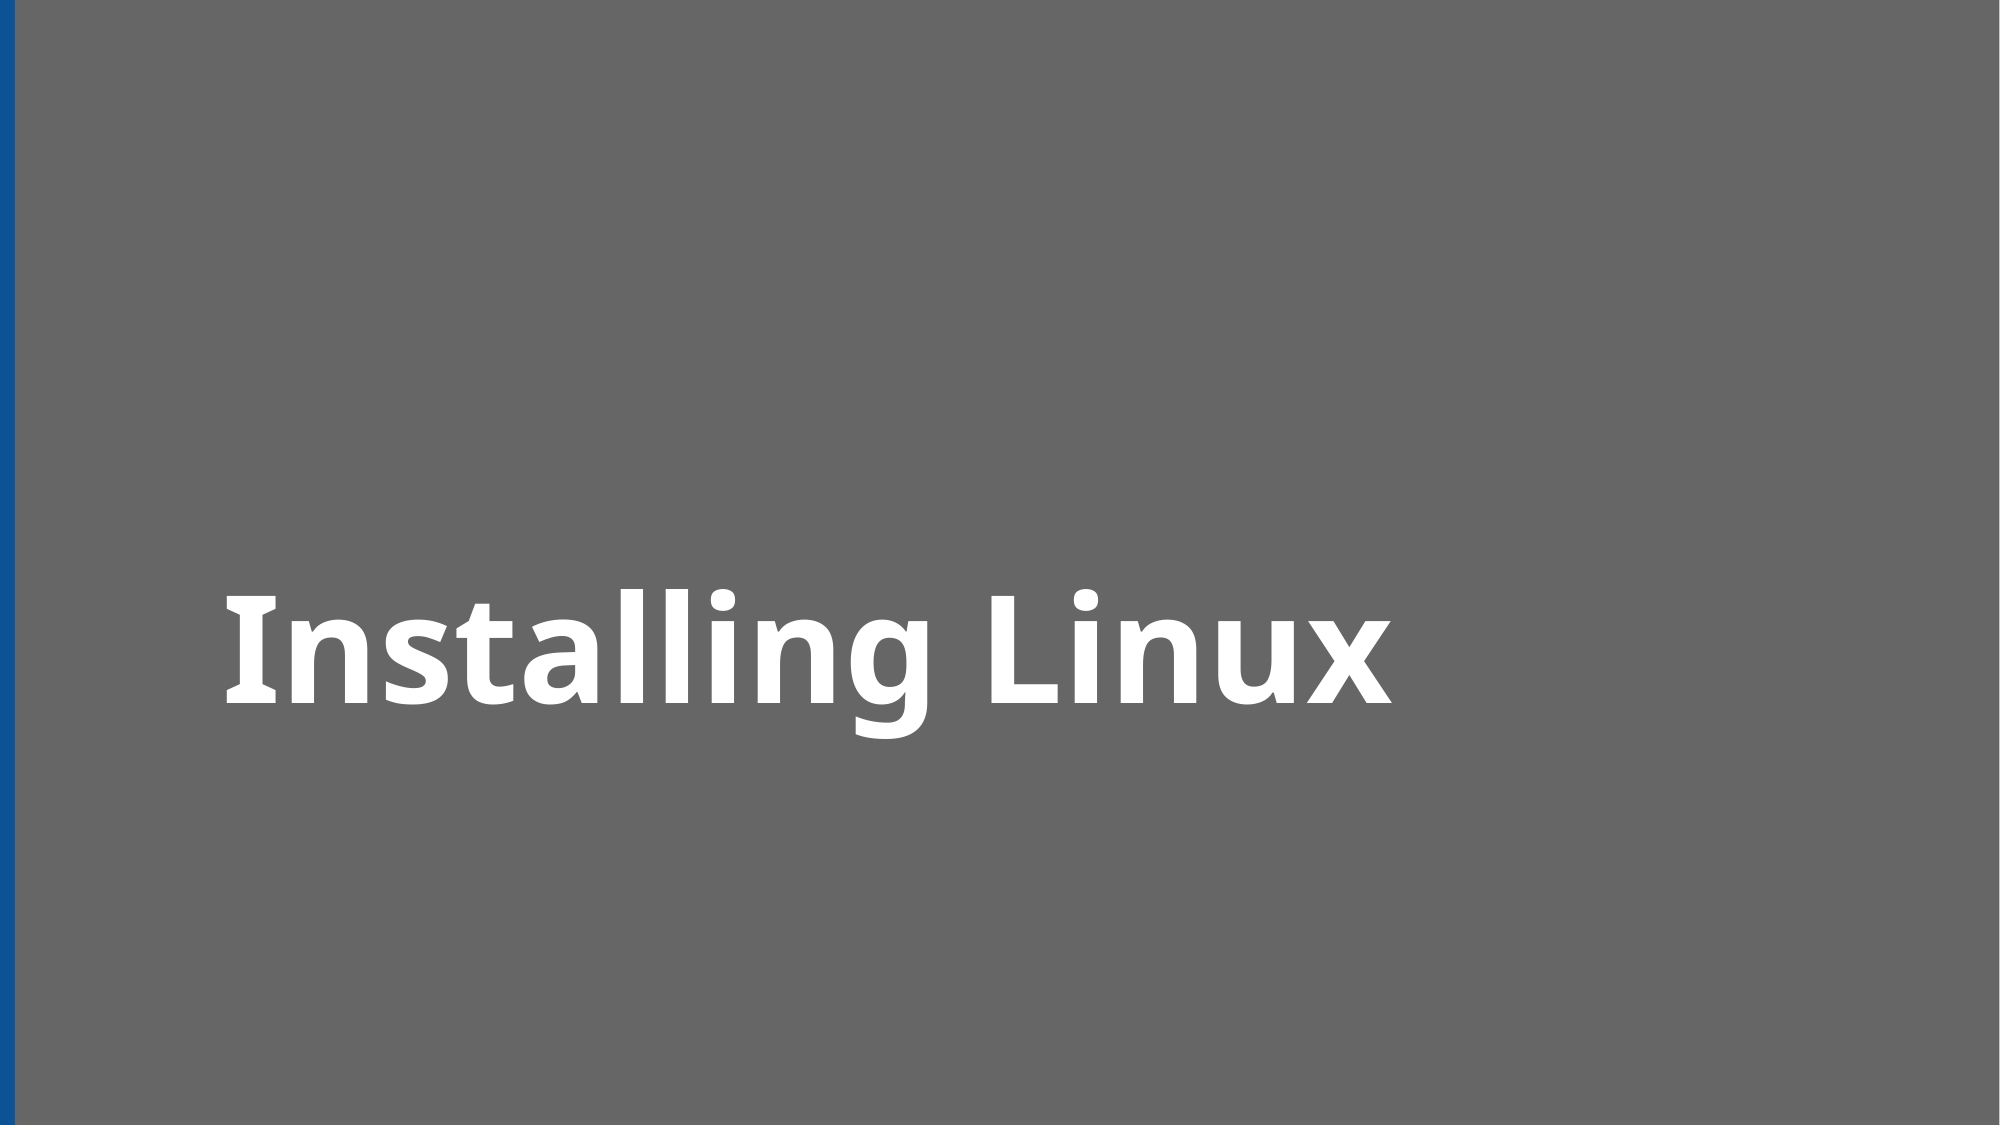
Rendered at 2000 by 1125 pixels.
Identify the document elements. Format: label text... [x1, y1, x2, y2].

text_box Installing Linux [207, 563, 1671, 861]
text_box [14, 0, 2000, 1125]
